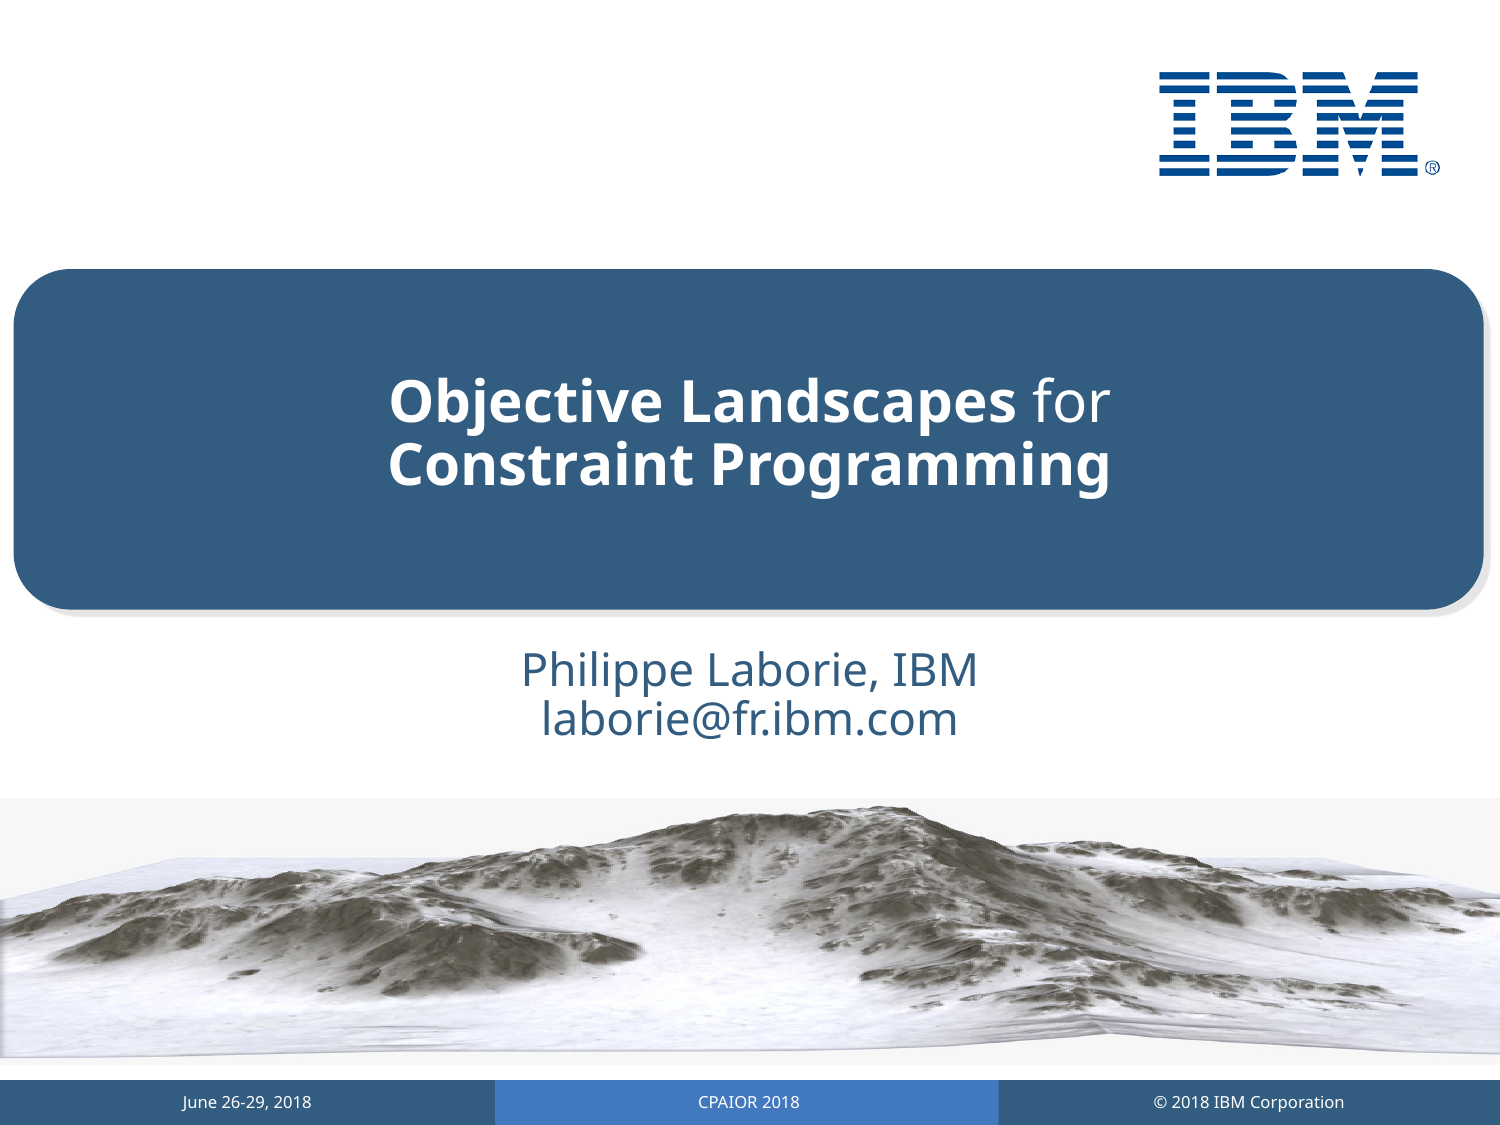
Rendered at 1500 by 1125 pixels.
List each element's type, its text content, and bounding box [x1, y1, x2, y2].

title Objective Landscapes for Constraint Programming Philippe Laborie, IBM laborie@fr.ibm.com [0, 227, 1500, 799]
picture [1151, 63, 1446, 184]
picture [0, 799, 1500, 1066]
